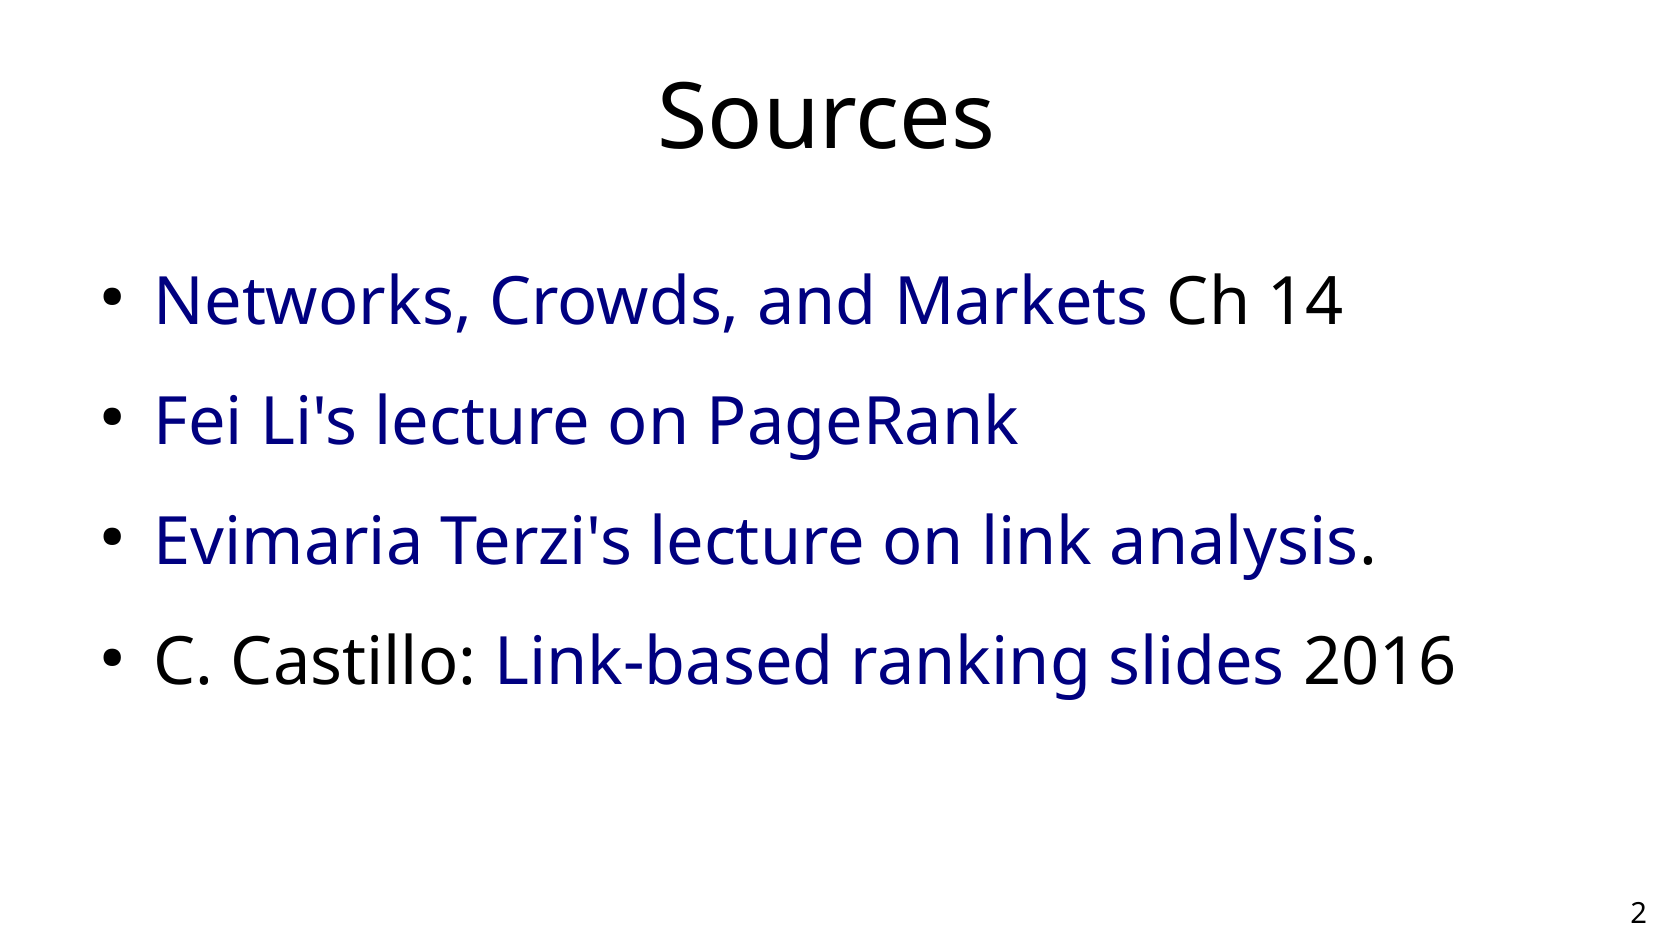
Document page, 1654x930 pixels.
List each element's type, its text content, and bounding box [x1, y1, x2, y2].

list Networks, Crowds, and Markets Ch 14 Fei Li's lecture on PageRank Evimaria Terzi's lecture on link analysis. C. Castillo: Link-based ranking slides 2016 [82, 252, 1571, 793]
title Sources [82, 1, 1571, 225]
